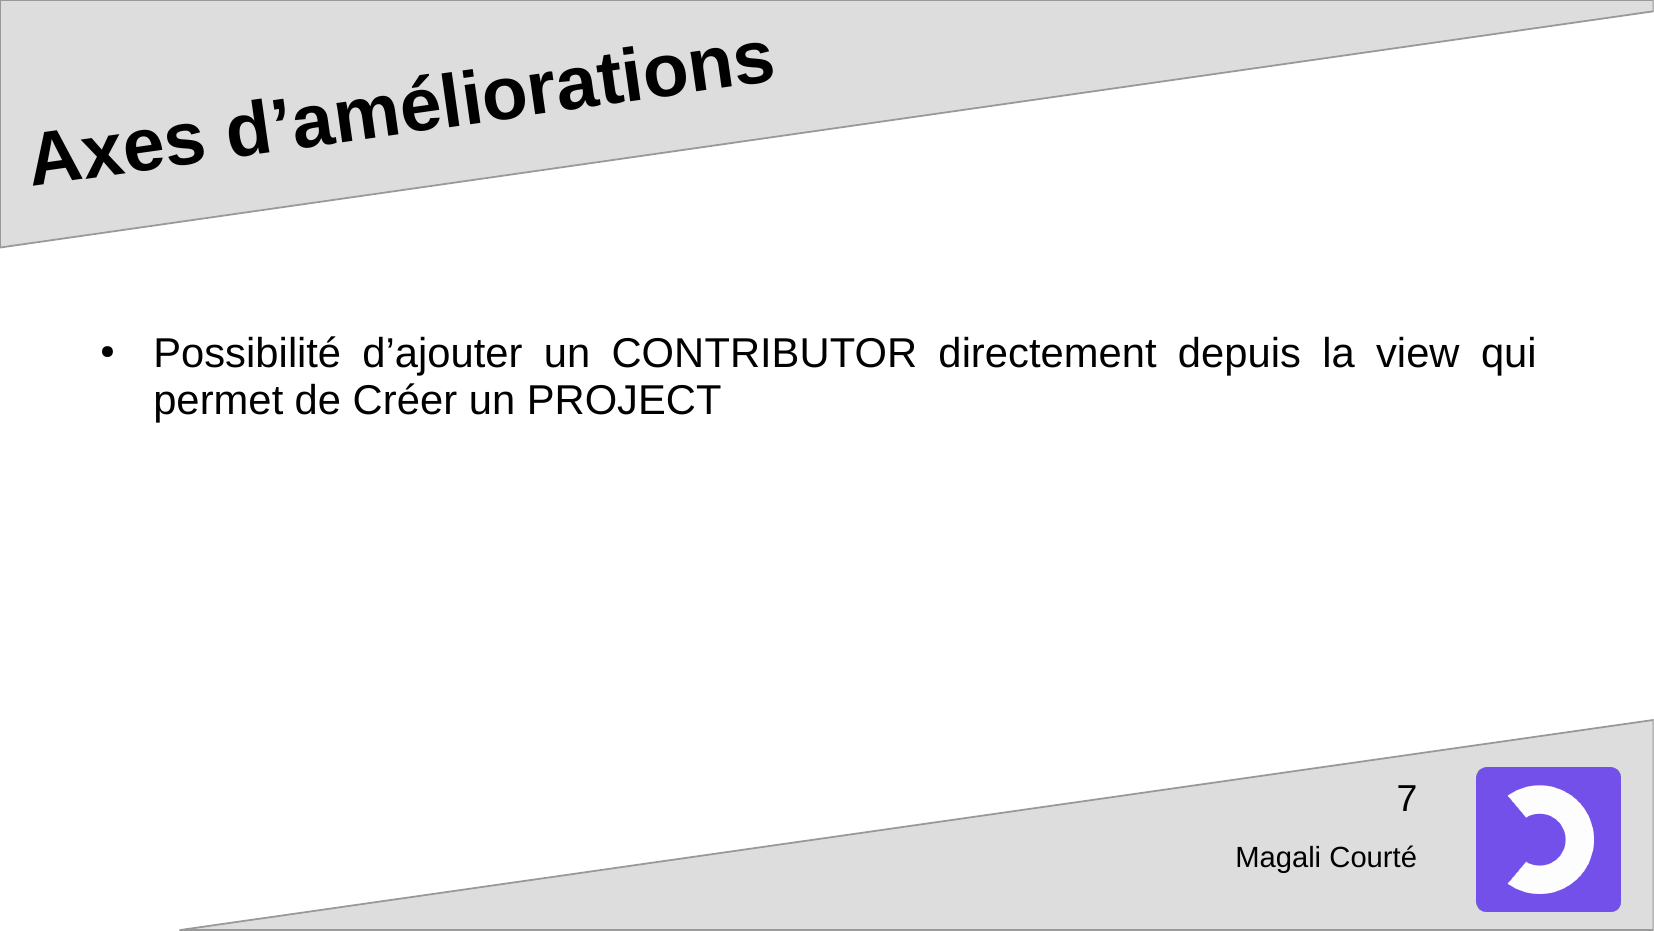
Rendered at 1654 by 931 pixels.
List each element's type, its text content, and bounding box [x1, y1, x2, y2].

picture [1476, 767, 1621, 912]
title Axes d’améliorations [16, 0, 1501, 239]
list Possibilité d’ajouter un CONTRIBUTOR directement depuis la view qui permet de Créer un PROJECT [82, 265, 1538, 789]
